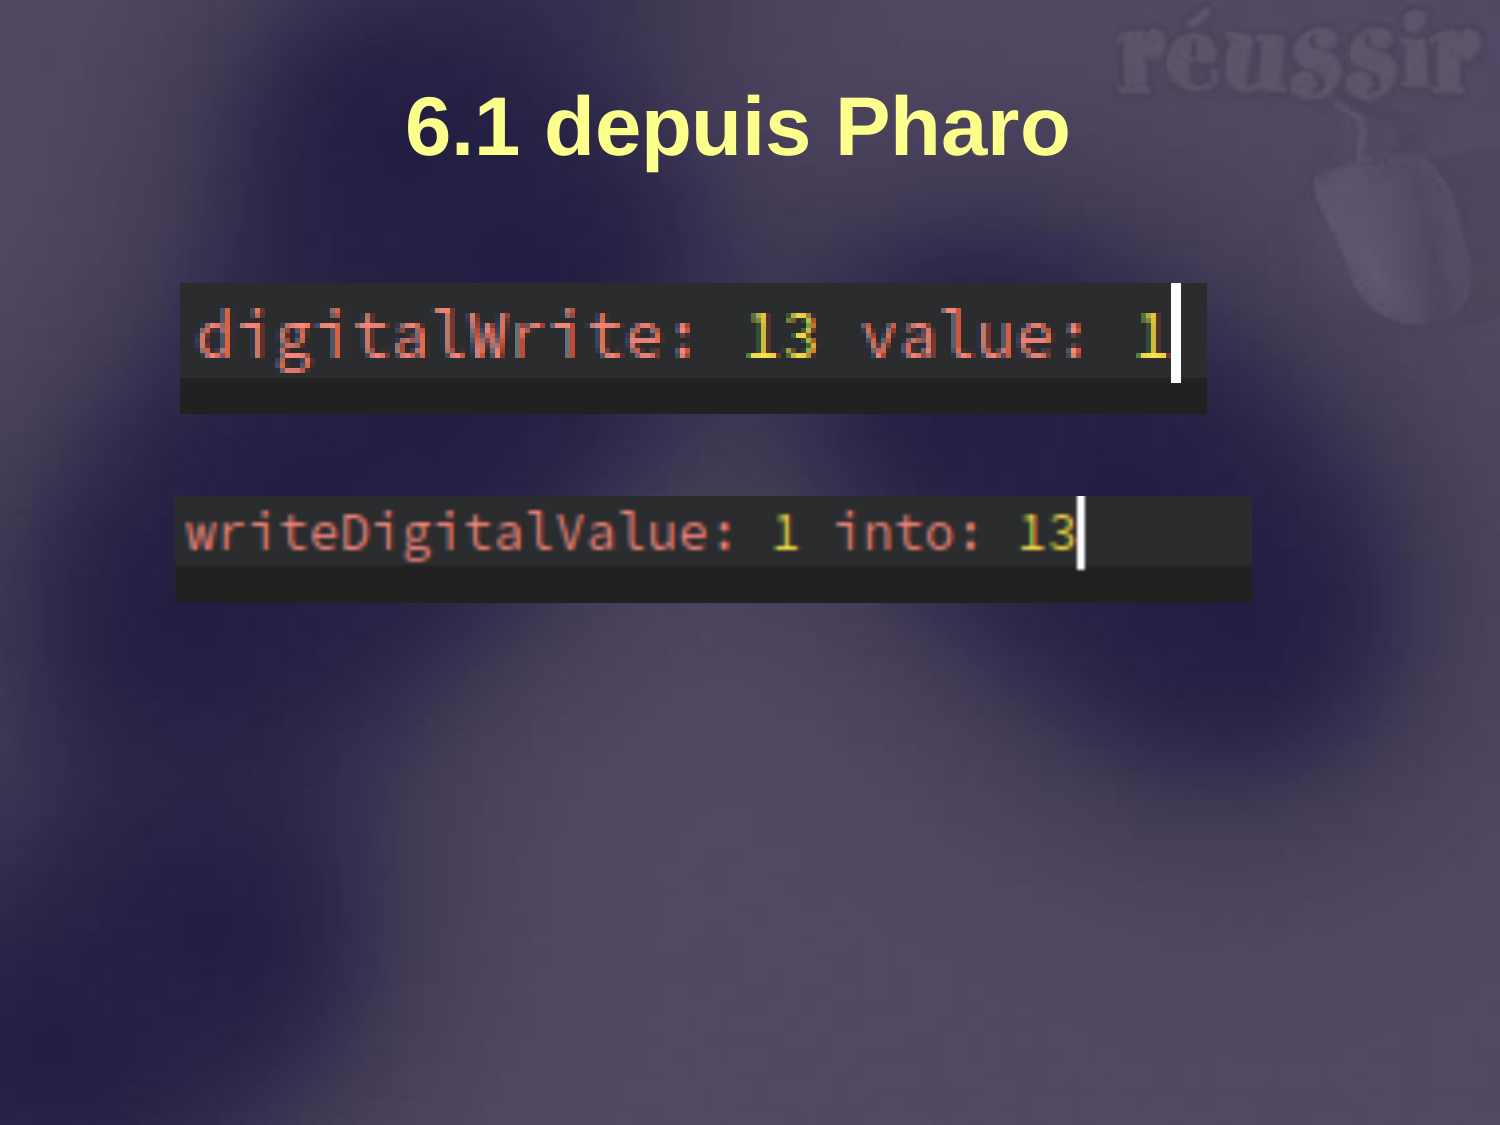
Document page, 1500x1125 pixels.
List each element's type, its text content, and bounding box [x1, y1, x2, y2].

title 6.1 depuis Pharo [75, 78, 1425, 266]
picture [0, 0, 1500, 1125]
